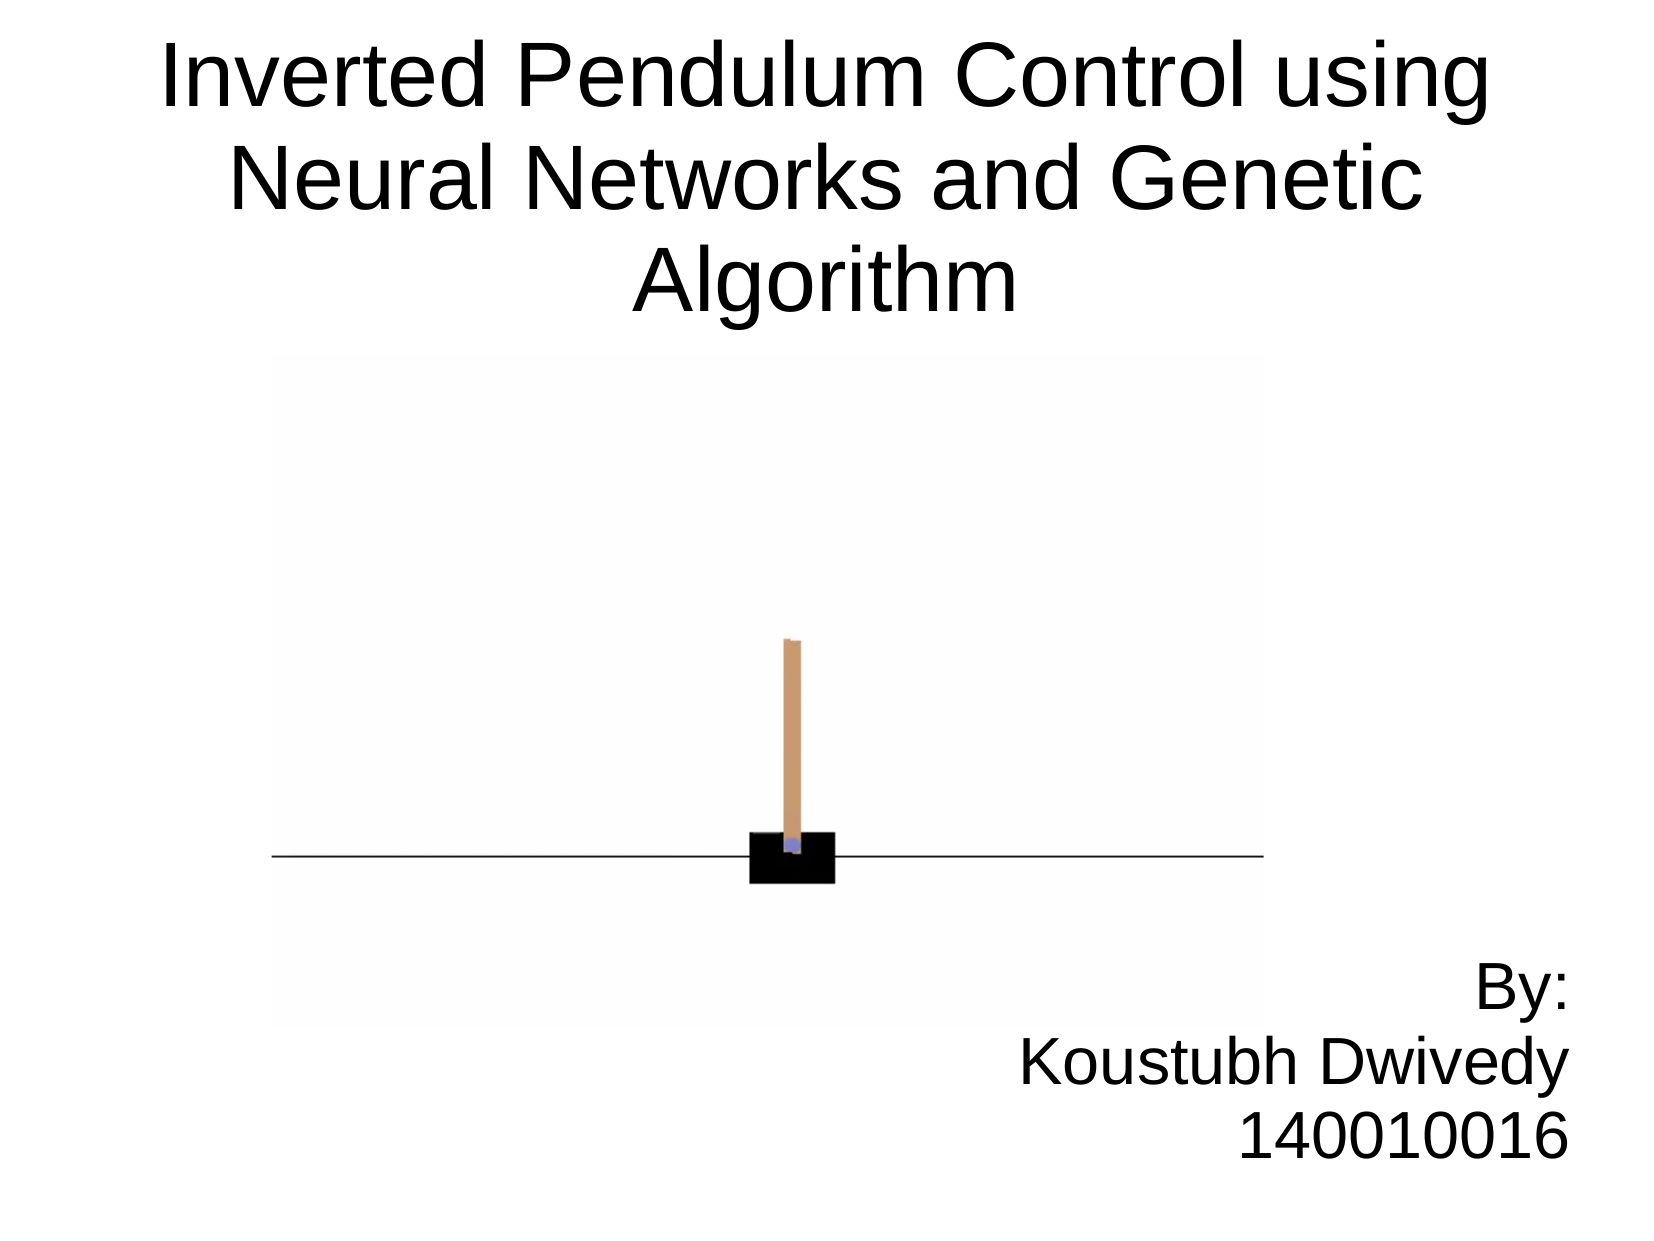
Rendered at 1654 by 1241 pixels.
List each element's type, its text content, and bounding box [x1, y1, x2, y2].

subtitle By: Koustubh Dwivedy 140010016 [82, 126, 1571, 1174]
picture [271, 354, 1264, 1028]
title Inverted Pendulum Control using Neural Networks and Genetic Algorithm [82, 23, 1571, 126]
